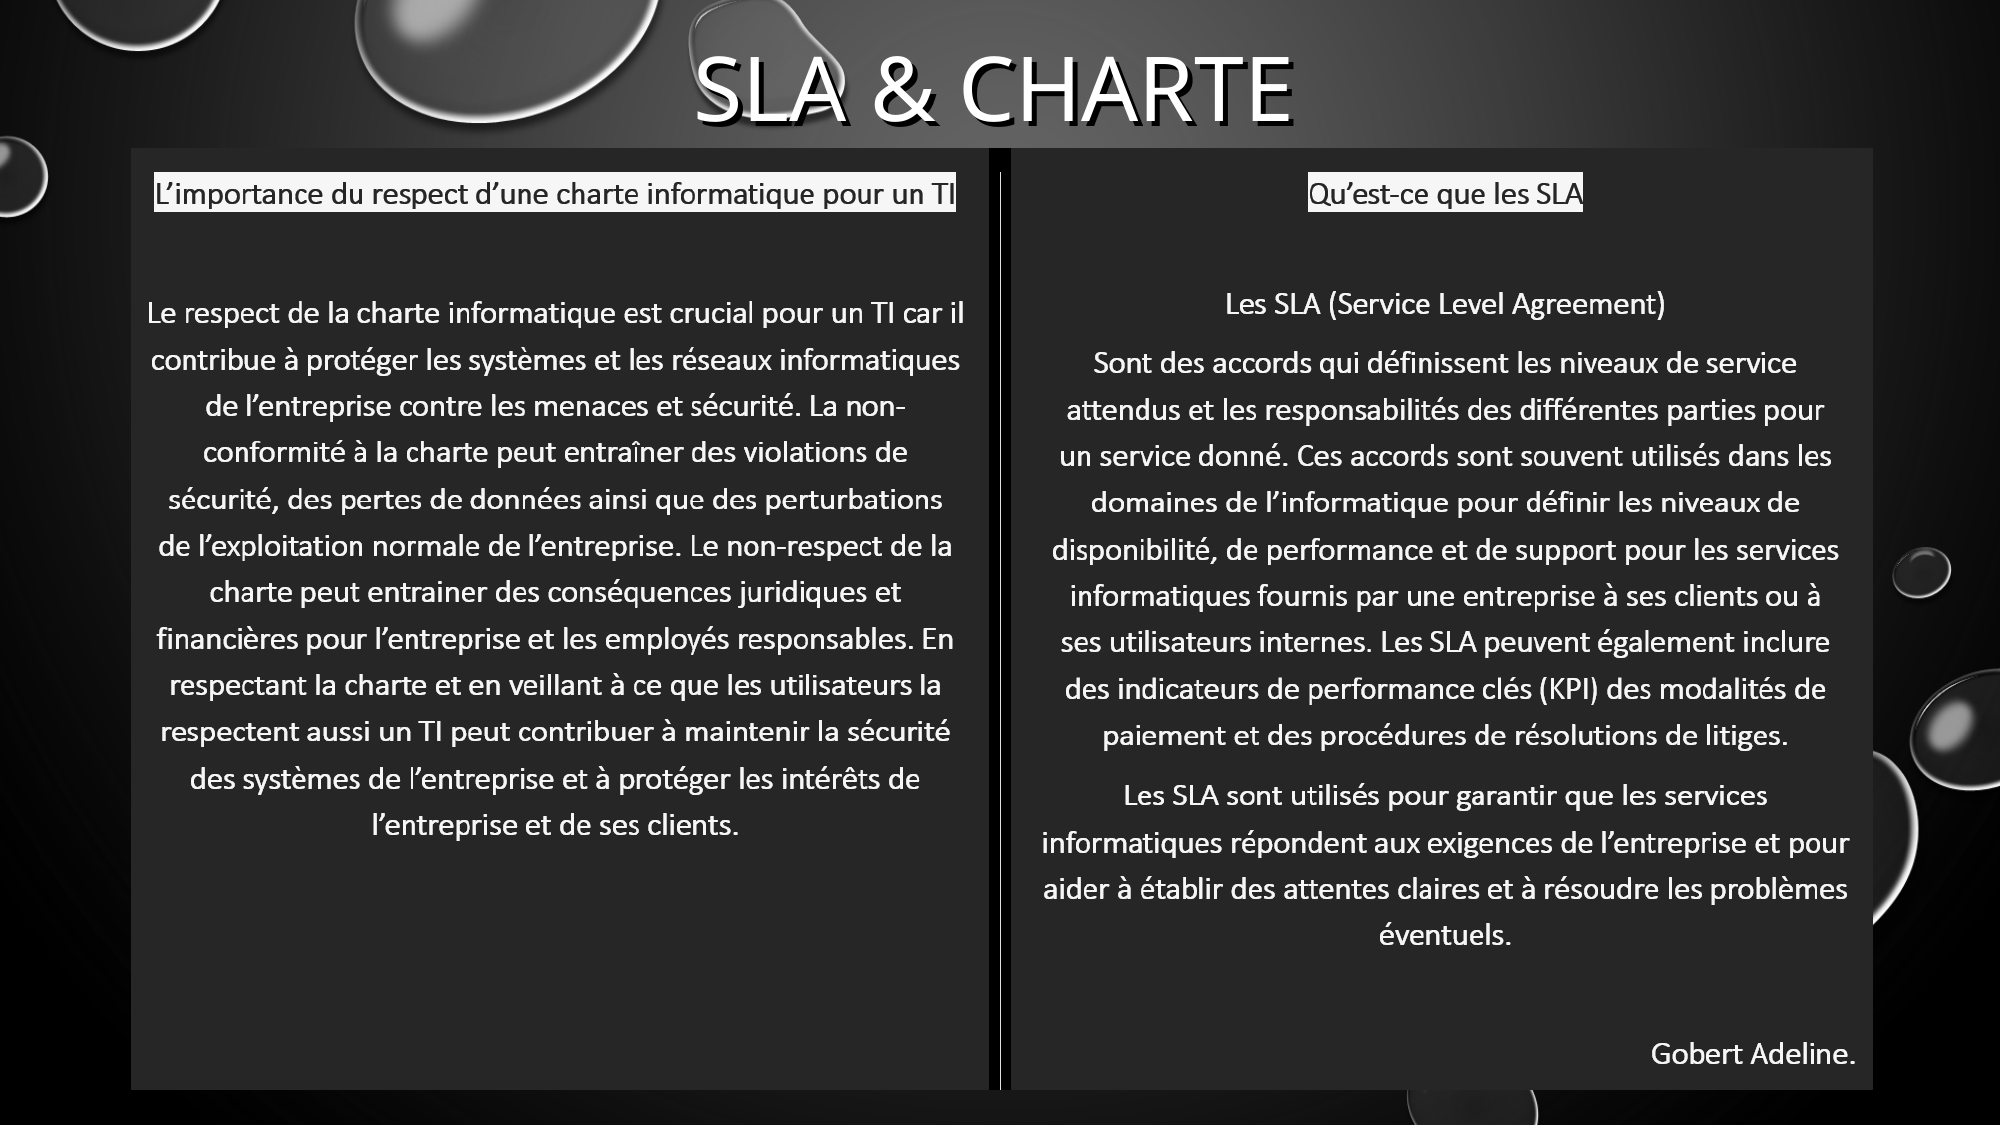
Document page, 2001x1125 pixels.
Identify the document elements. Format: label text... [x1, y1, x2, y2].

picture [131, 148, 1873, 1090]
title SLA & CHarte [115, 26, 1873, 149]
